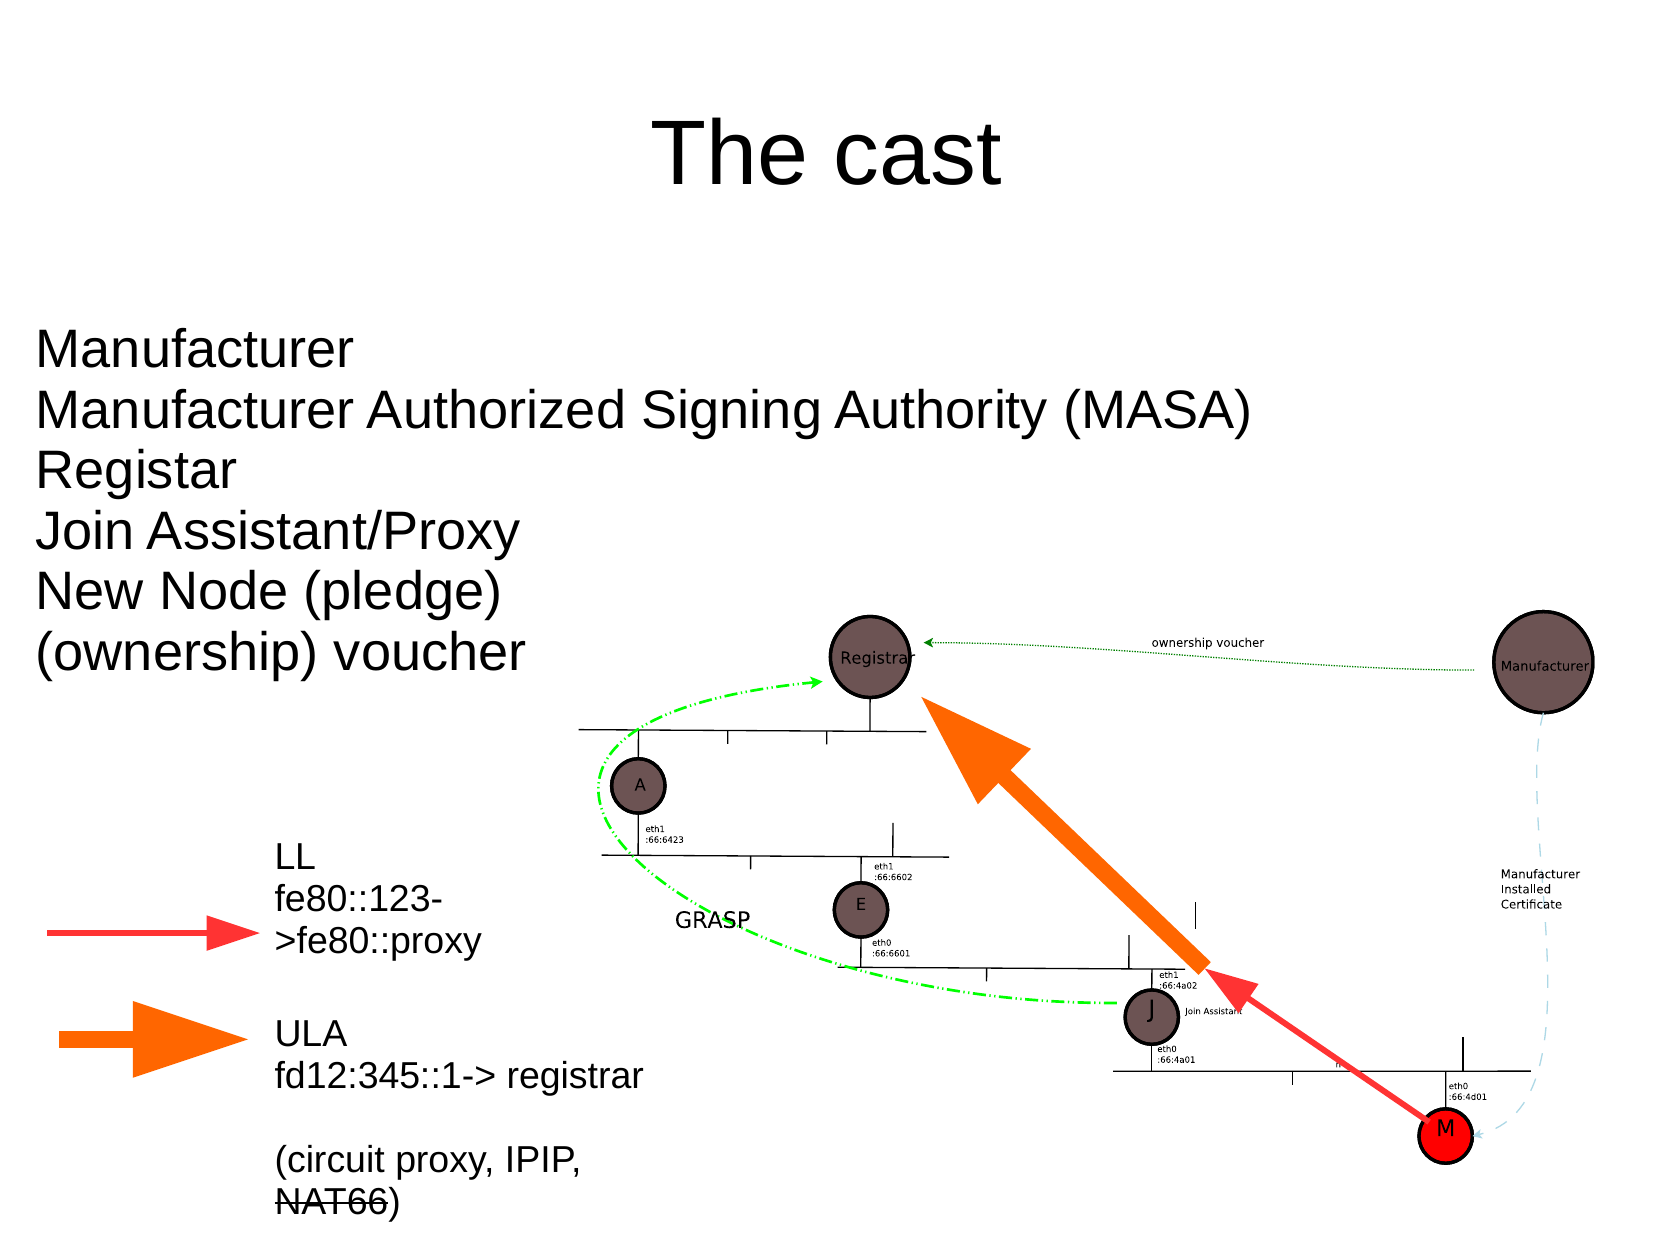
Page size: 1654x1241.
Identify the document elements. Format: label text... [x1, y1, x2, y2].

title The cast [82, 49, 1571, 257]
text_box ULA fd12:345::1-> registrar (circuit proxy, IPIP, NAT66) [259, 1004, 733, 1230]
subtitle Manufacturer Manufacturer Authorized Signing Authority (MASA) Registar Join Assistant/Proxy New Node (pledge) (ownership) voucher [35, 275, 1595, 1024]
picture [733, 1024, 1595, 1165]
text_box LL fe80::123->fe80::proxy [259, 827, 508, 969]
